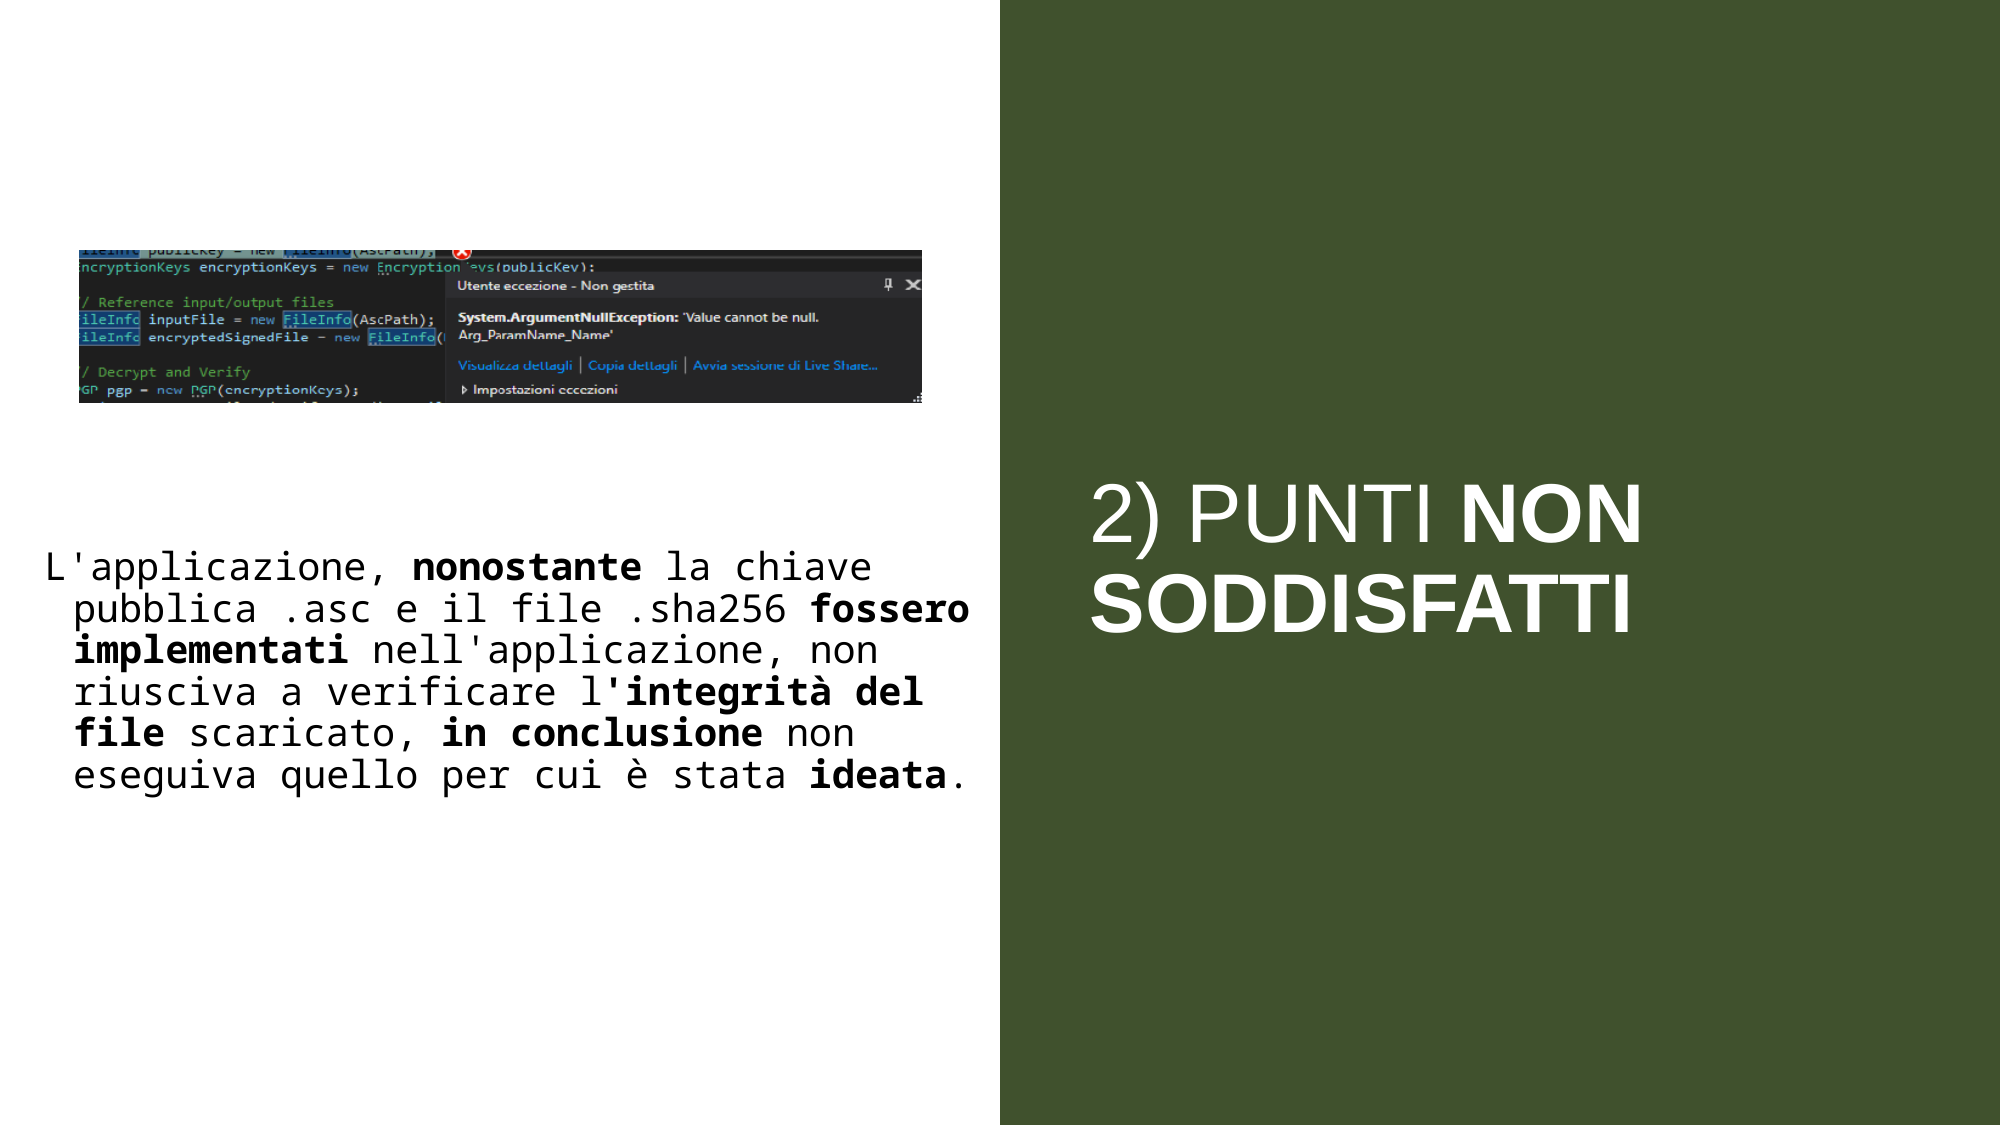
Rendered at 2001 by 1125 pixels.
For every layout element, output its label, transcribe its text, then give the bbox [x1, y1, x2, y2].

list L'applicazione, nonostante la chiave pubblica .asc e il file .sha256 fossero implementati nell'applicazione, non riusciva a verificare l'integrità del file scaricato, in conclusione non eseguiva quello per cui è stata ideata. [0, 539, 1001, 876]
picture [79, 250, 922, 403]
text_box [0, 0, 2000, 1125]
title 2) PUNTI NON SODDISFATTI [1074, 332, 1866, 658]
